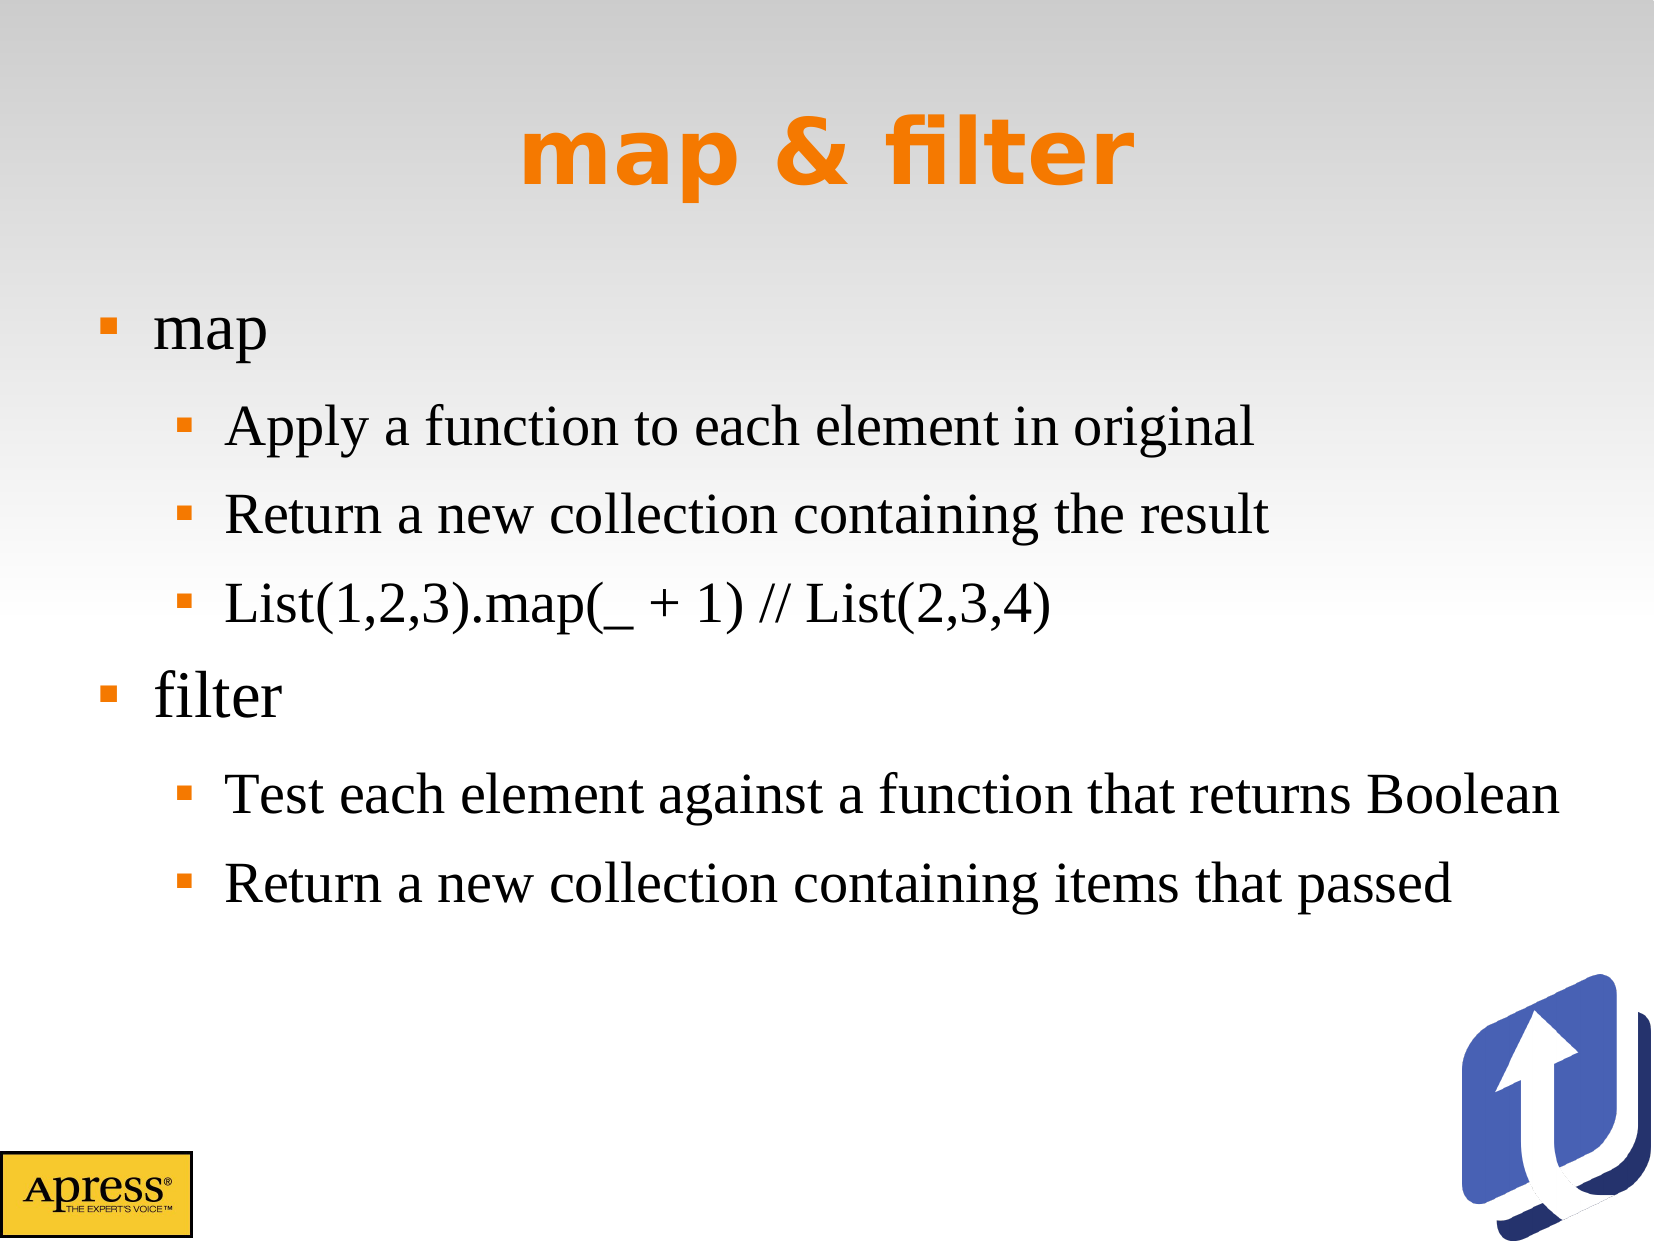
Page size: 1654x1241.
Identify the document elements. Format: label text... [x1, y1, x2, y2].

title map & filter [82, 49, 1571, 257]
picture [1462, 974, 1651, 1241]
picture [0, 1151, 193, 1238]
list map Apply a function to each element in original Return a new collection containing the result List(1,2,3).map(_ + 1) // List(2,3,4) filter Test each element against a function that returns Boolean Return a new collection containing items that passed [82, 290, 1571, 1109]
